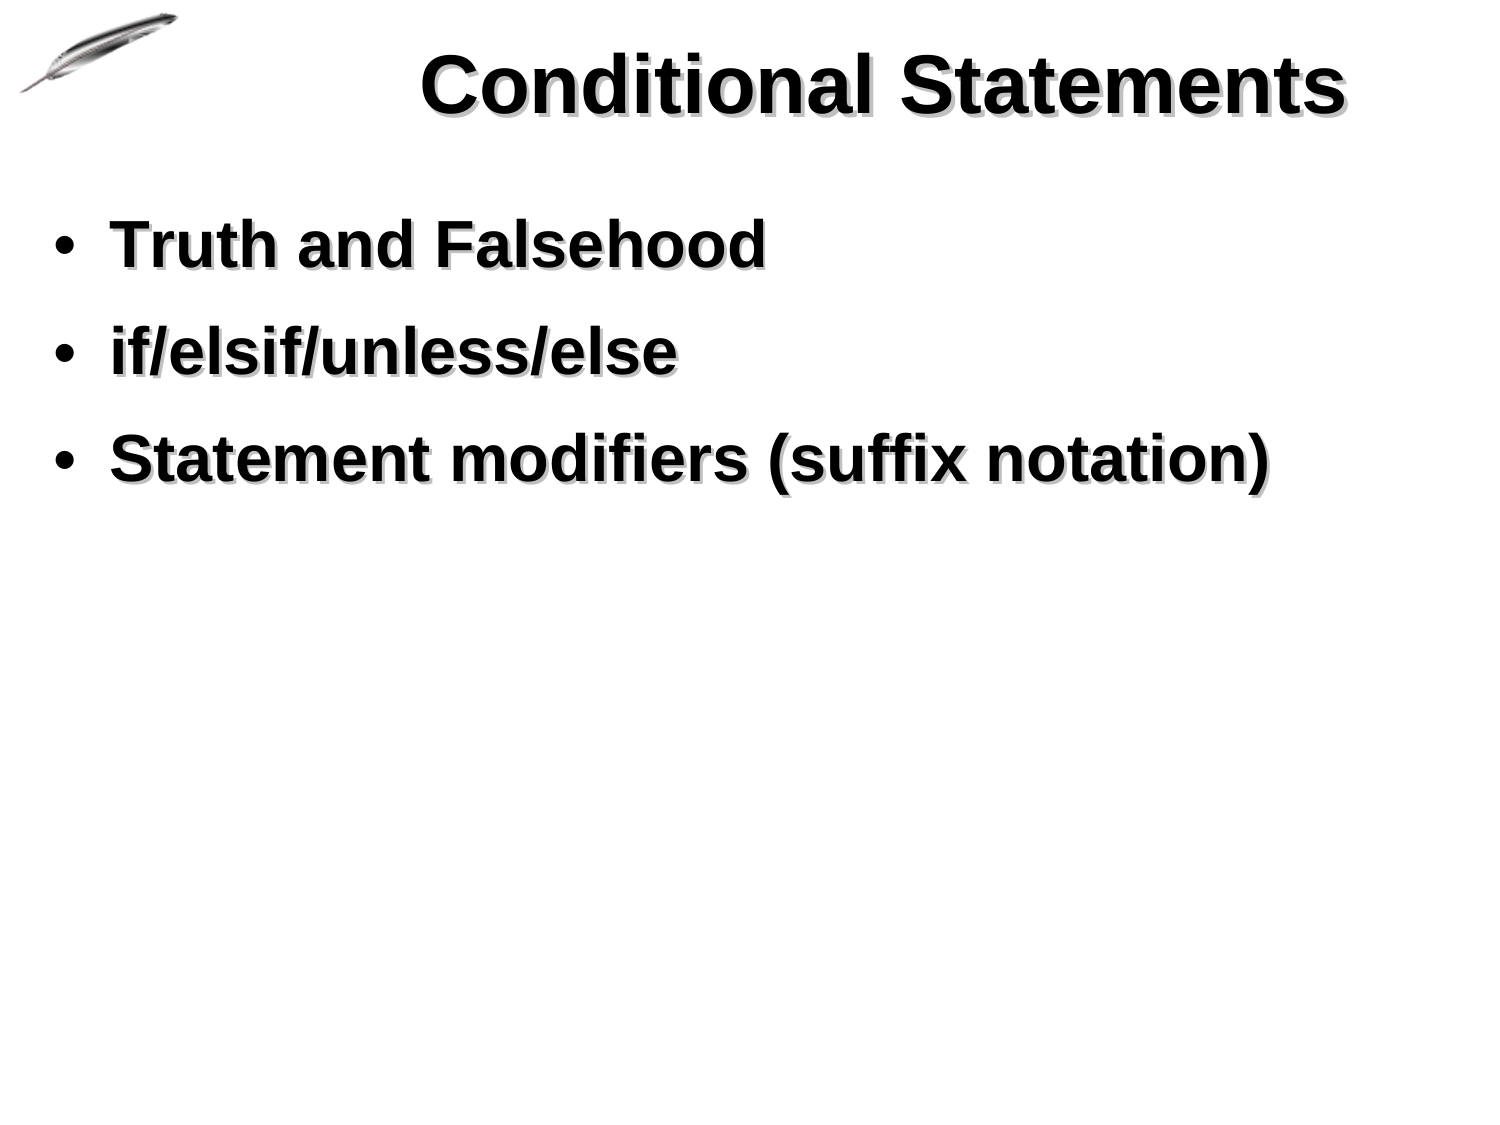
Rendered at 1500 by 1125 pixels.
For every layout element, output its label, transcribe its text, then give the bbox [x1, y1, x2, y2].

list Truth and Falsehood if/elsif/unless/else Statement modifiers (suffix notation) [53, 207, 1447, 1084]
picture [16, 11, 184, 95]
title Conditional Statements [419, 0, 1459, 179]
